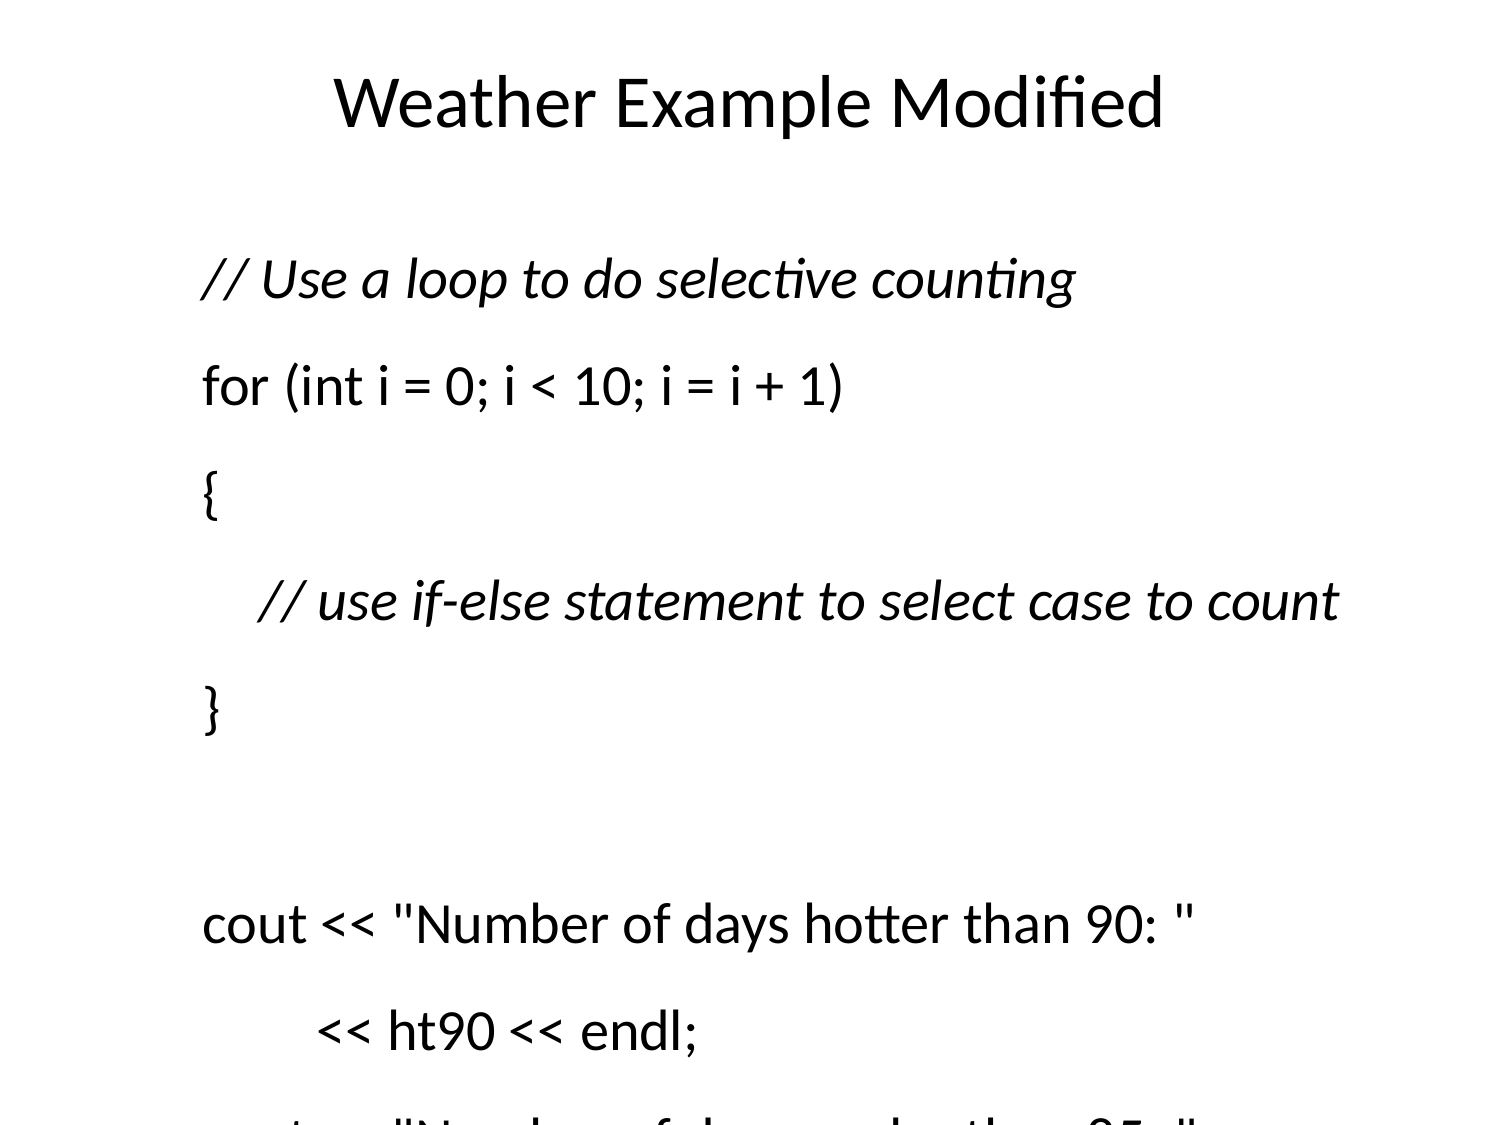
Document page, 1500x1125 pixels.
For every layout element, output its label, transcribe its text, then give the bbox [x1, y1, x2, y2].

title Weather Example Modified [75, 45, 1425, 232]
list // Use a loop to do selective counting for (int i = 0; i < 10; i = i + 1) { // use if-else statement to select case to count } cout << "Number of days hotter than 90: " << ht90 << endl; cout << "Number of days cooler than 85: " << ct85 << endl; [75, 232, 1425, 1125]
